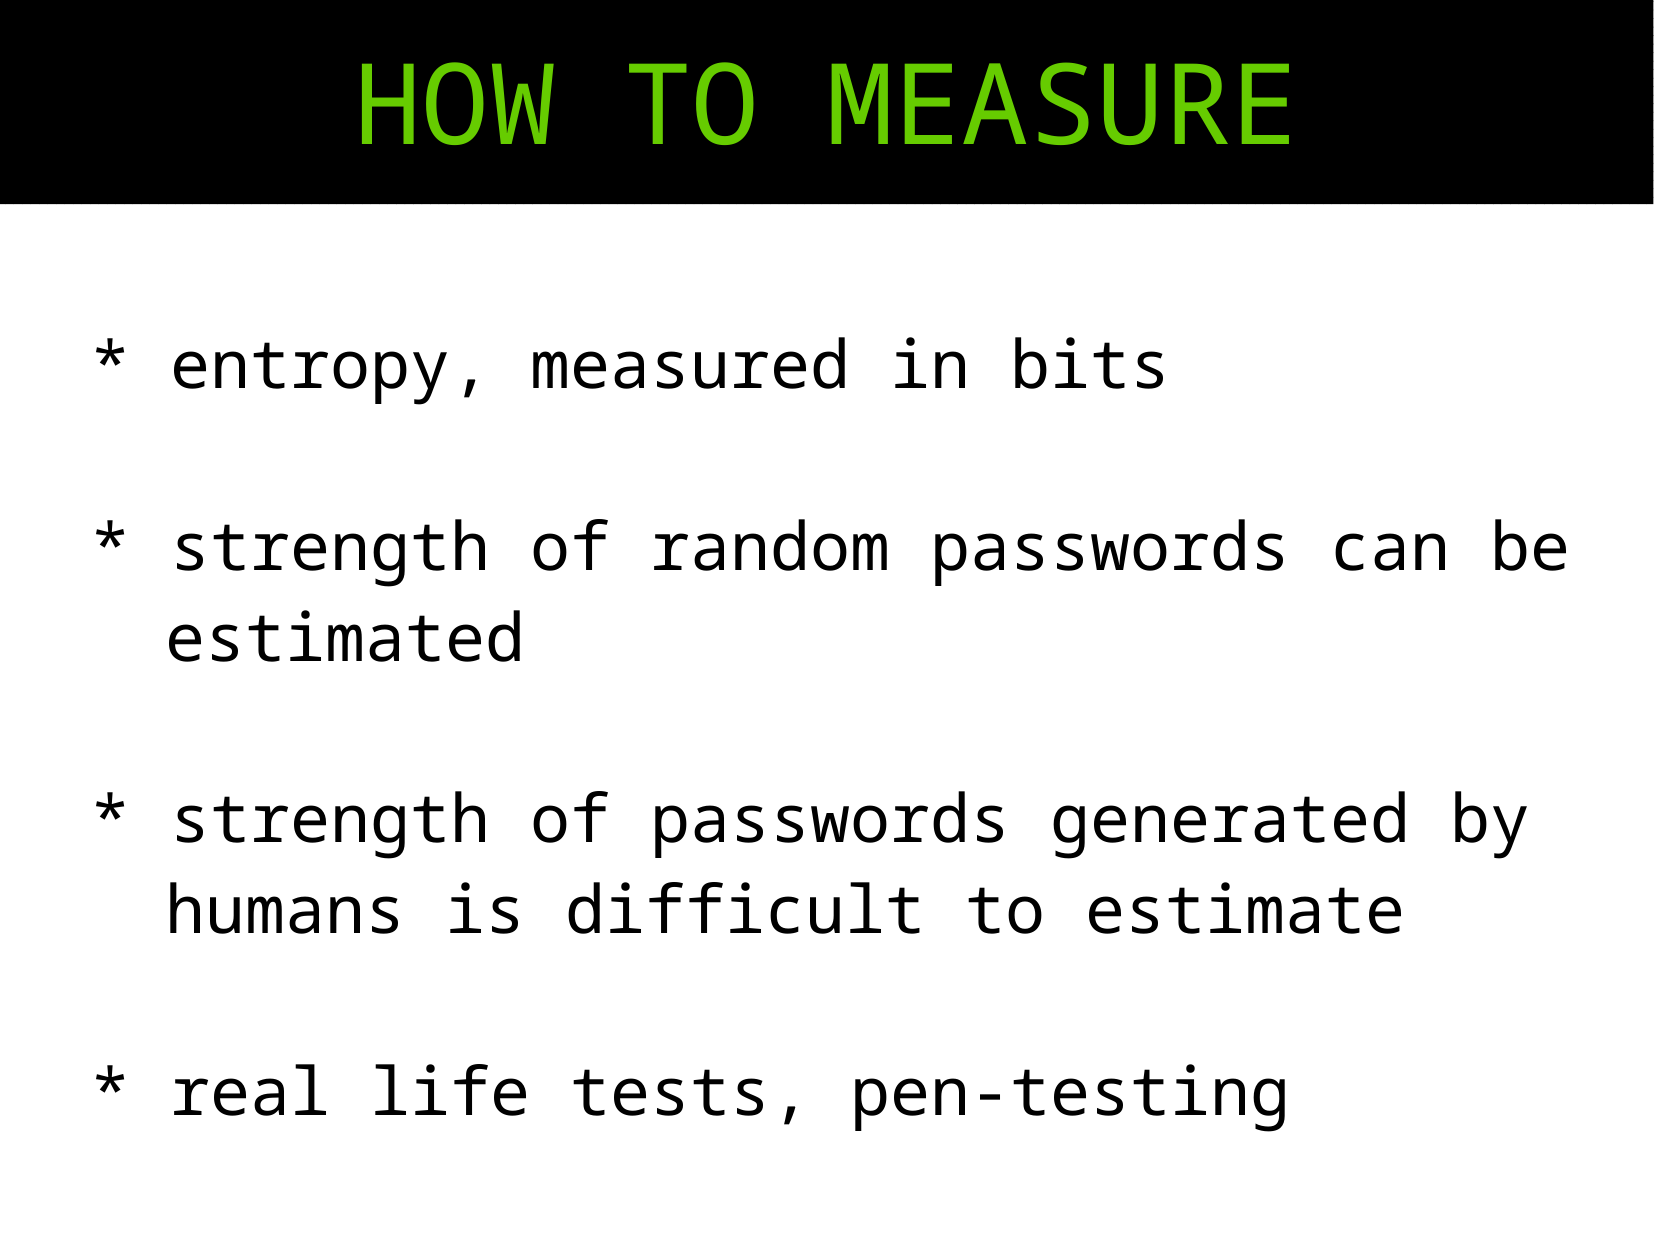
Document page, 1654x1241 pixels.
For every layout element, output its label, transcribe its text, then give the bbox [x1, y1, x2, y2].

subtitle * entropy, measured in bits * strength of random passwords can be estimated * strength of passwords generated by humans is difficult to estimate * real life tests, pen-testing [90, 305, 1621, 1146]
title HOW TO MEASURE [0, 0, 1654, 205]
